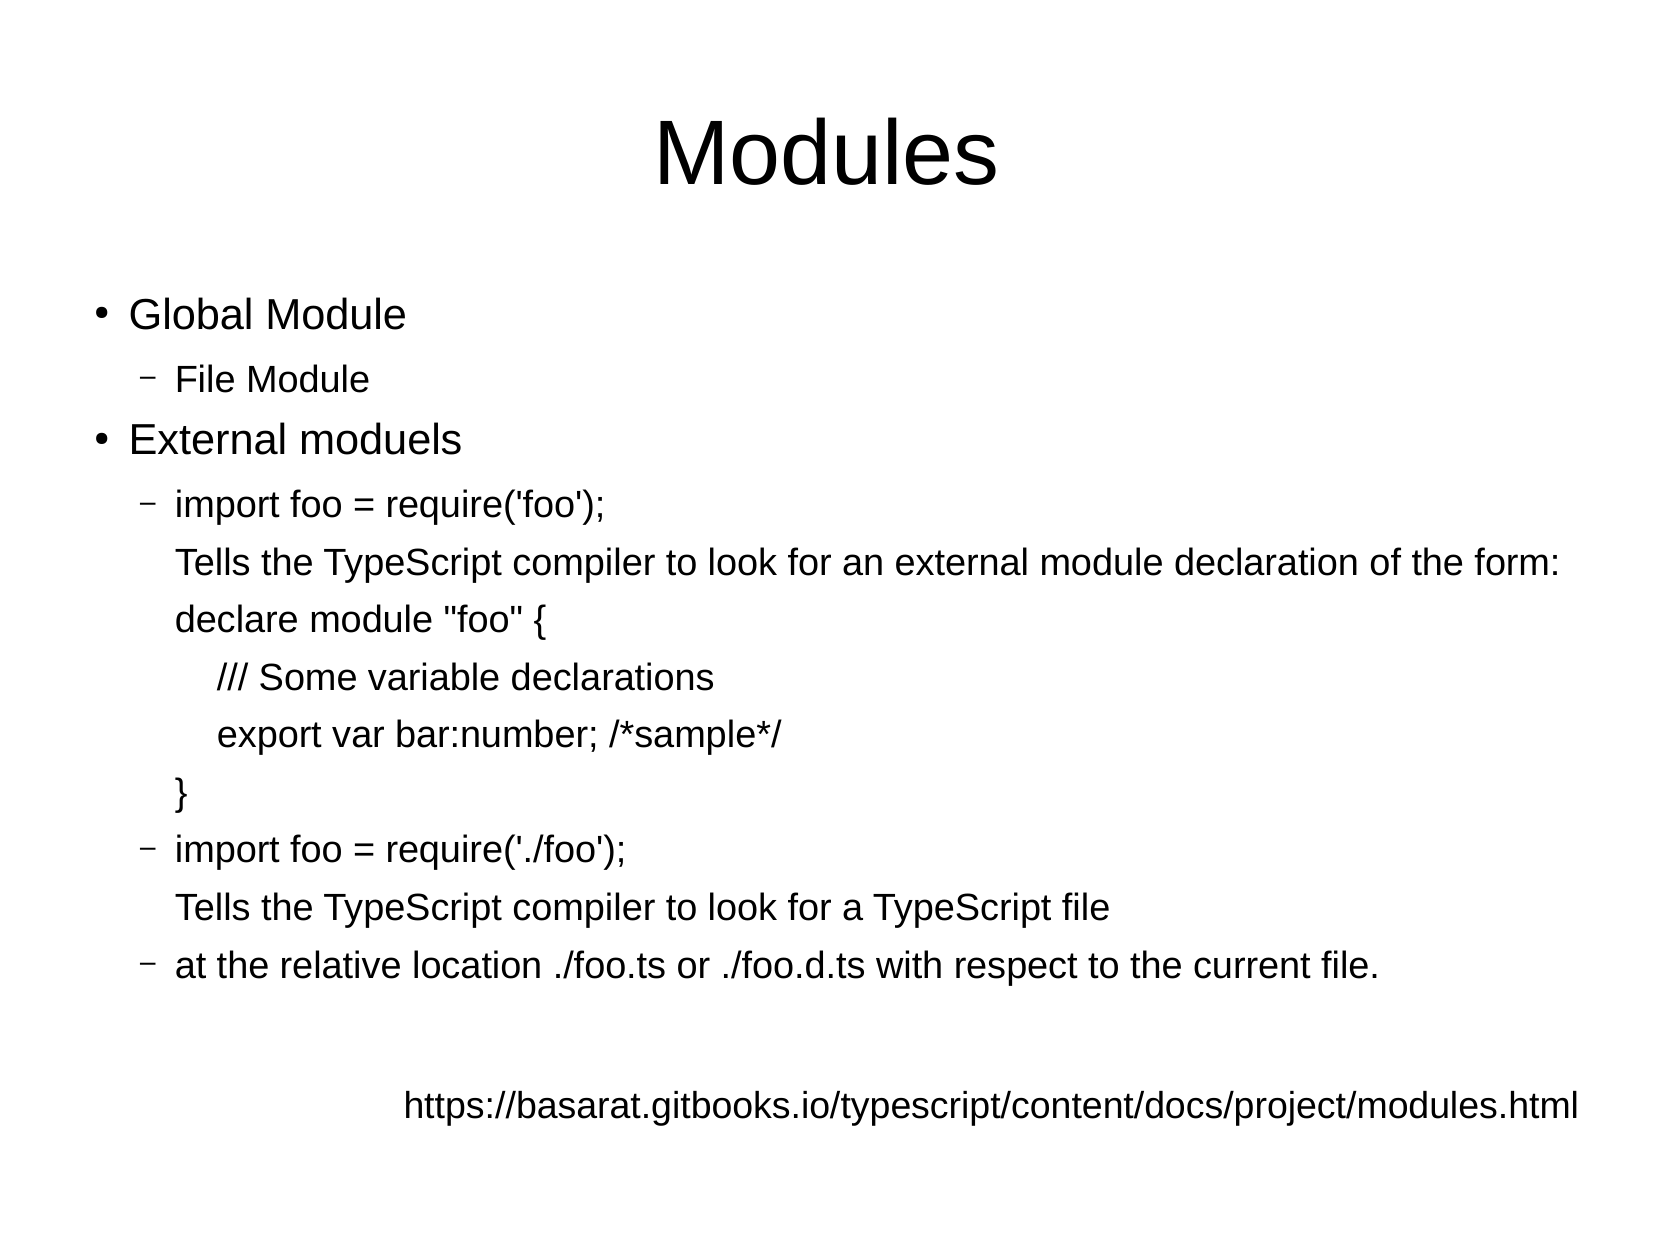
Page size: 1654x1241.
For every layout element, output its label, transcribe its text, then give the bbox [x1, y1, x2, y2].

title Modules [82, 49, 1571, 257]
text_box https://basarat.gitbooks.io/typescript/content/docs/project/modules.html [388, 1077, 1595, 1134]
list Global Module File Module External moduels import foo = require('foo'); Tells the TypeScript compiler to look for an external module declaration of the form: declare module "foo" { /// Some variable declarations export var bar:number; /*sample*/ } import foo = require('./foo'); Tells the TypeScript compiler to look for a TypeScript file at the relative location ./foo.ts or ./foo.d.ts with respect to the current file. [82, 290, 1571, 1010]
